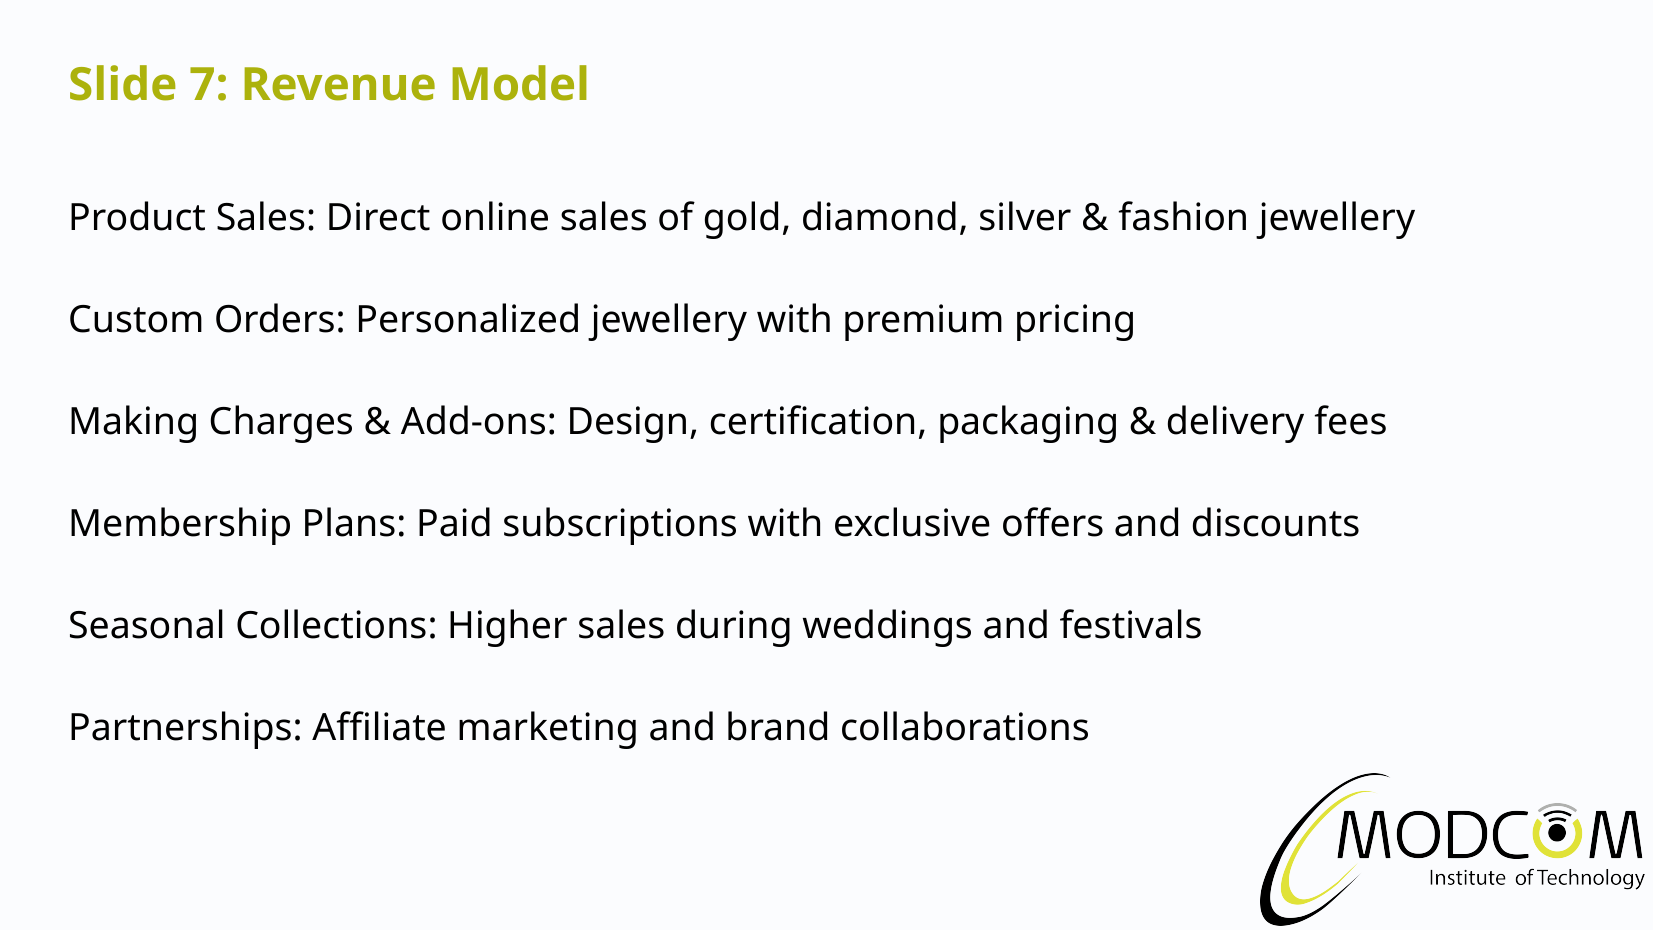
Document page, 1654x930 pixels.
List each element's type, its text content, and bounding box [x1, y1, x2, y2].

text_box Product Sales: Direct online sales of gold, diamond, silver & fashion jewellery Custom Orders: Personalized jewellery with premium pricing Making Charges & Add-ons: Design, certification, packaging & delivery fees Membership Plans: Paid subscriptions with exclusive offers and discounts Seasonal Collections: Higher sales during weddings and festivals Partnerships: Affiliate marketing and brand collaborations [53, 131, 1559, 930]
text_box Slide 7: Revenue Model [53, 44, 877, 219]
picture [1260, 773, 1645, 926]
